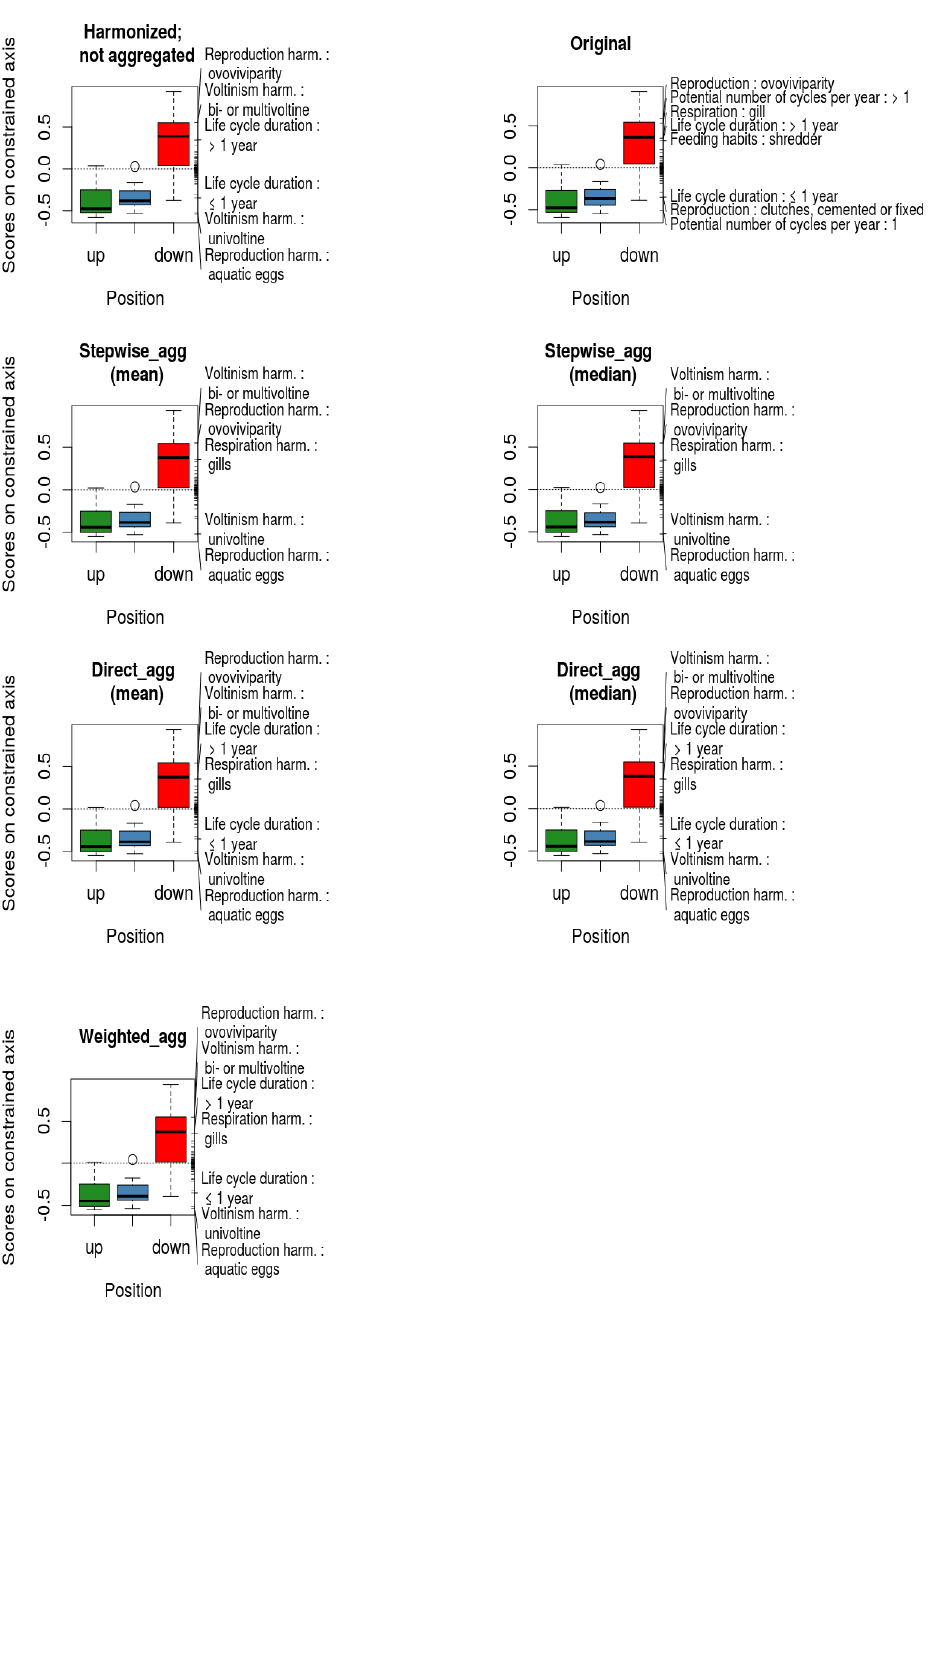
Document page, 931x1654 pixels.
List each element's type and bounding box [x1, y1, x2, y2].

picture [0, 992, 458, 1323]
picture [0, 0, 931, 969]
